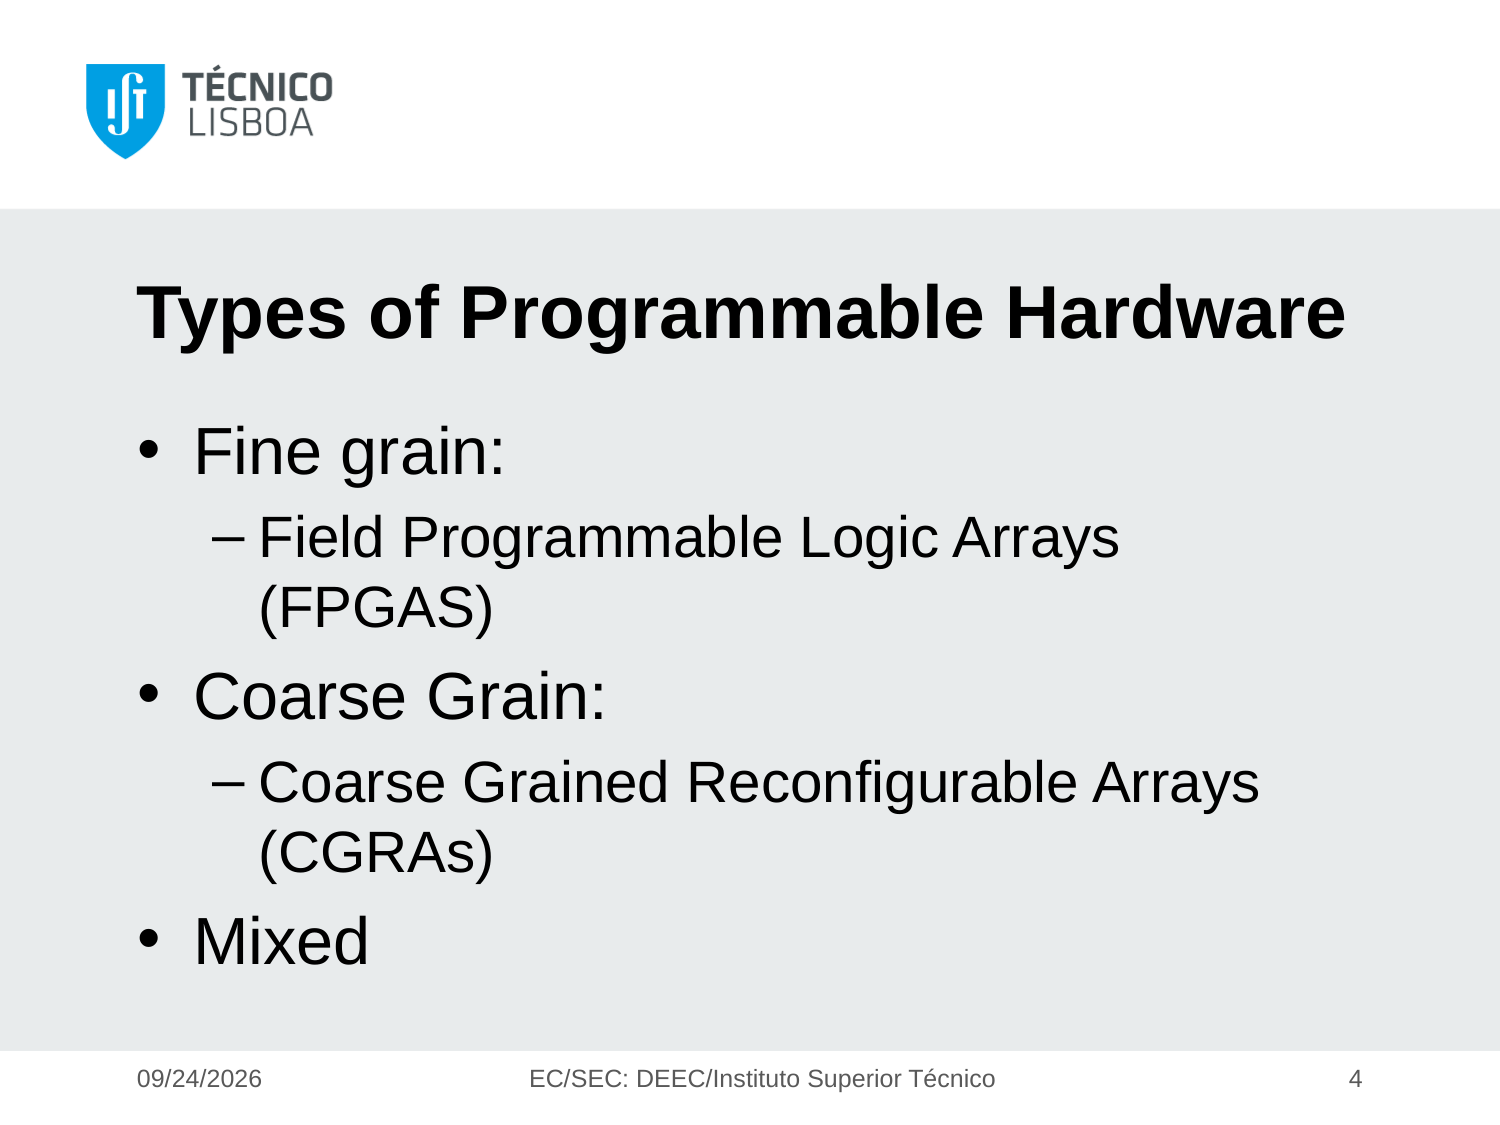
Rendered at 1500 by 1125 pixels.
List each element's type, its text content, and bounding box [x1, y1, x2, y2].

slide_number <number> [1077, 1052, 1378, 1103]
footer EC/SEC: DEEC/Instituto Superior Técnico [512, 1052, 1021, 1103]
slide_number 10/08/2018 [121, 1052, 425, 1103]
title Types of Programmable Hardware [121, 237, 1378, 381]
list Fine grain: Field Programmable Logic Arrays (FPGAS) Coarse Grain: Coarse Grained Reconfigurable Arrays (CGRAs) Mixed [121, 400, 1378, 1005]
picture [0, 0, 1500, 1125]
